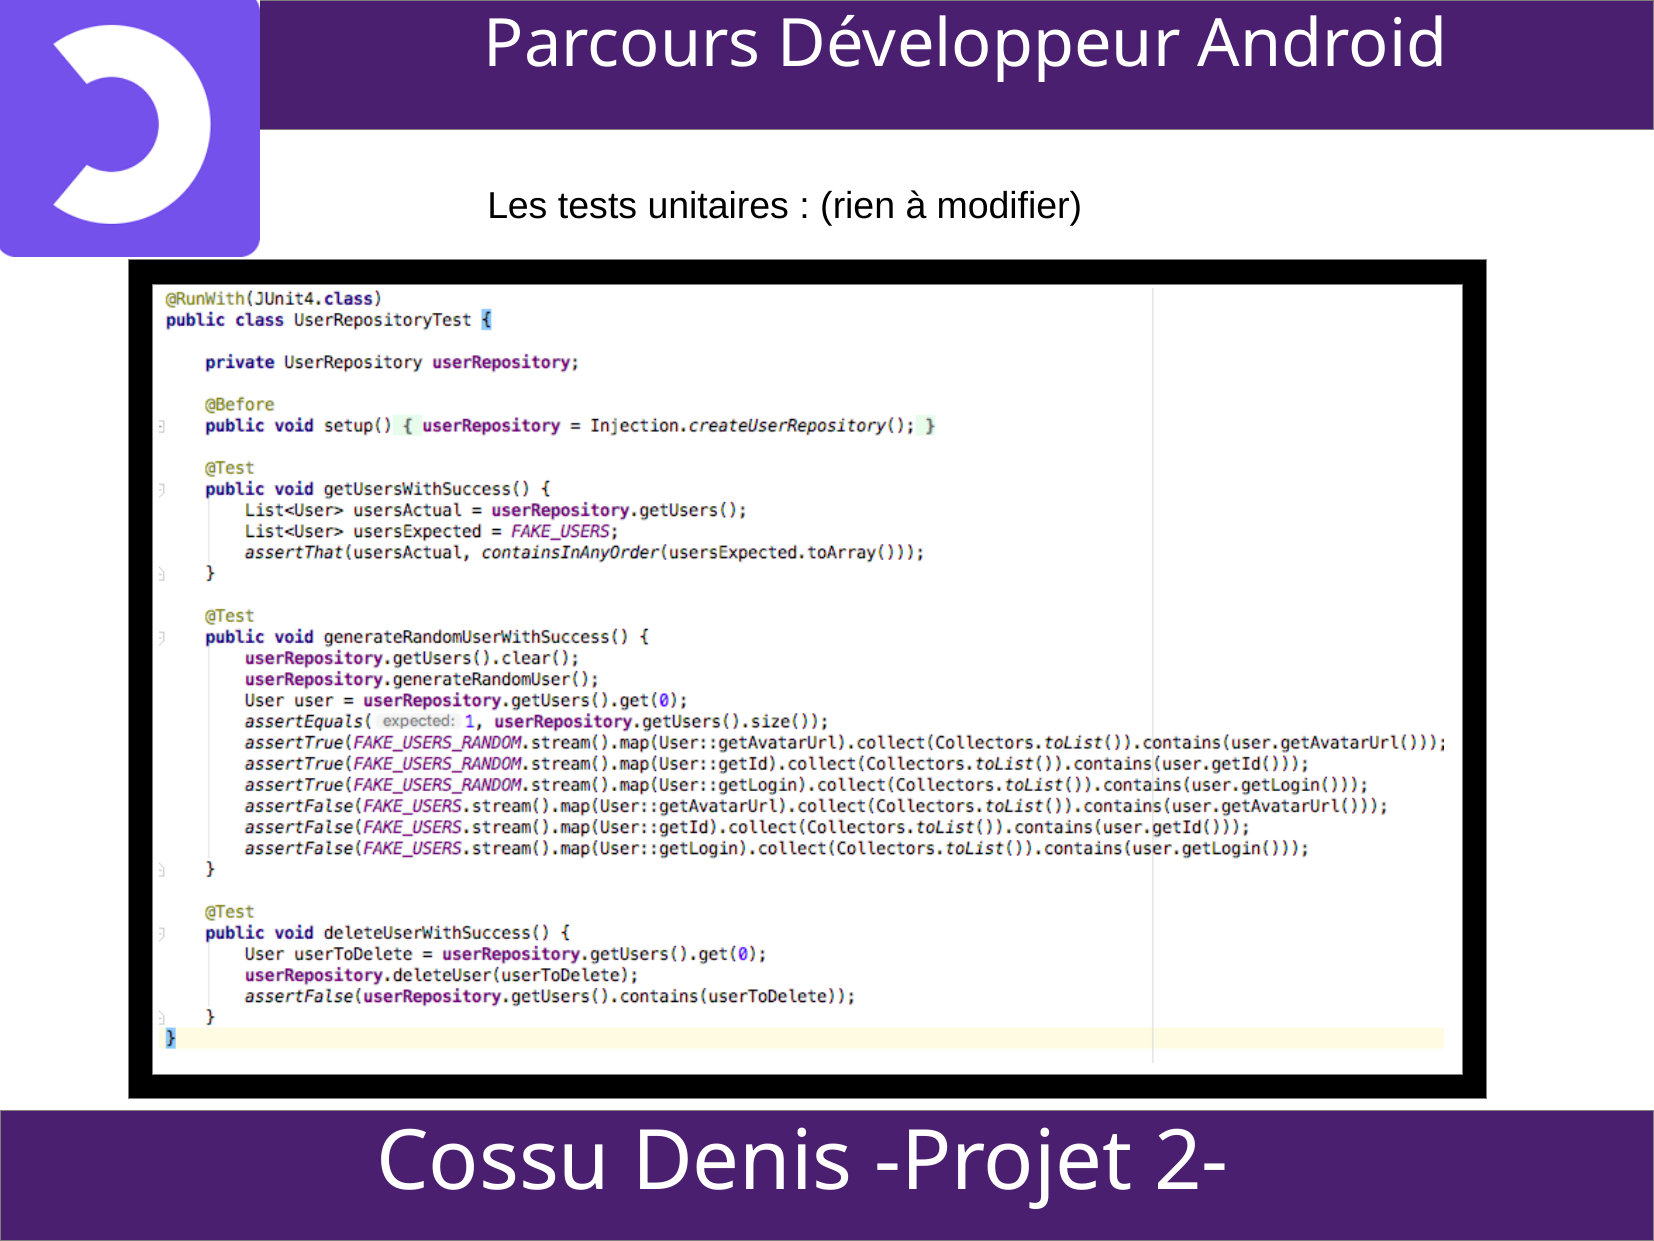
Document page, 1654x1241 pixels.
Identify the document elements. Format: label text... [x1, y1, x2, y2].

picture [159, 288, 1444, 1063]
picture [0, 0, 260, 257]
text_box Les tests unitaires : (rien à modifier) [472, 177, 1182, 234]
text_box [128, 259, 1487, 1099]
